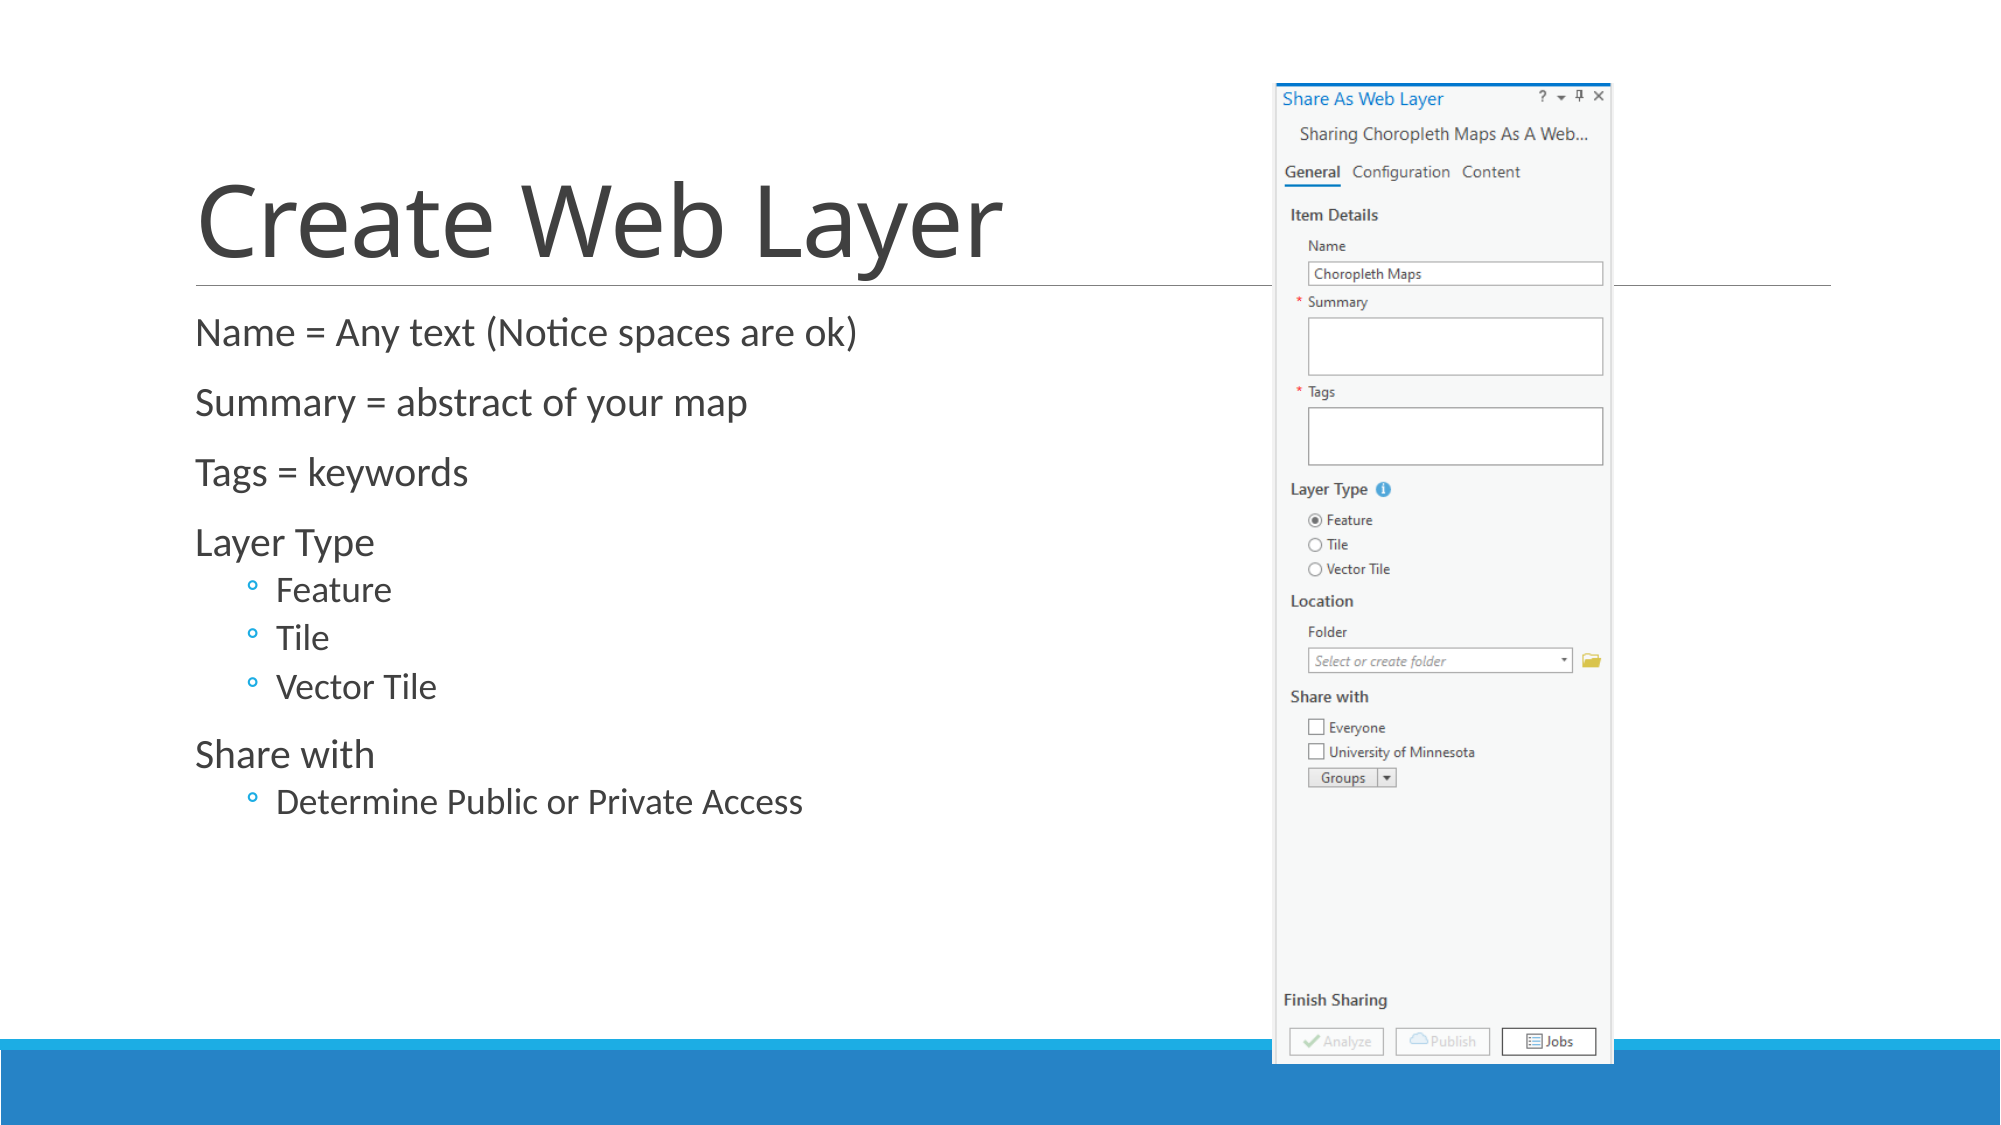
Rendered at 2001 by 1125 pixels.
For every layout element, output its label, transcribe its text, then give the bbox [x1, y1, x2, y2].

list Name = Any text (Notice spaces are ok) Summary = abstract of your map Tags = keywords Layer Type Feature Tile Vector Tile Share with Determine Public or Private Access [180, 302, 991, 963]
title Create Web Layer [180, 47, 1831, 286]
picture [1272, 83, 1614, 1064]
